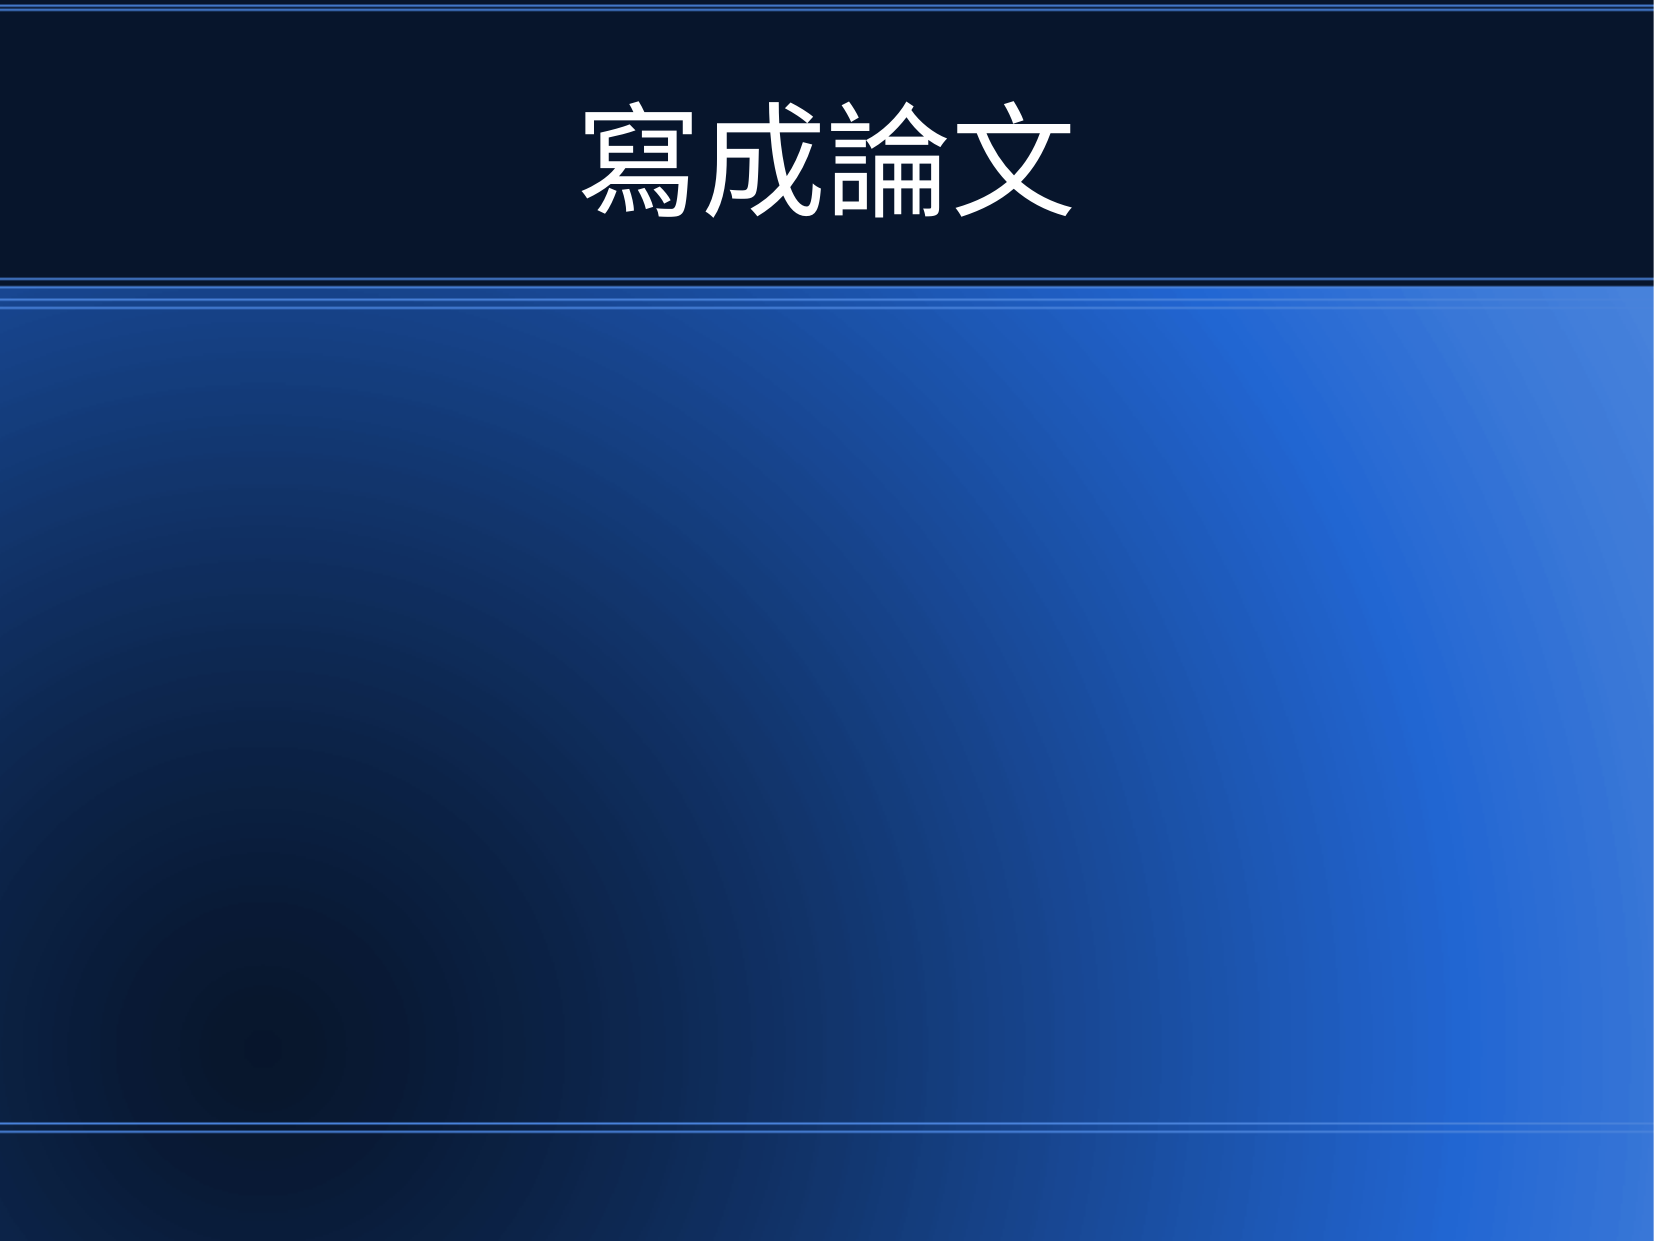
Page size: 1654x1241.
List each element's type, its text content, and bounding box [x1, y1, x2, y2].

title 寫成論文 [82, 49, 1571, 257]
picture [0, 0, 1654, 1241]
